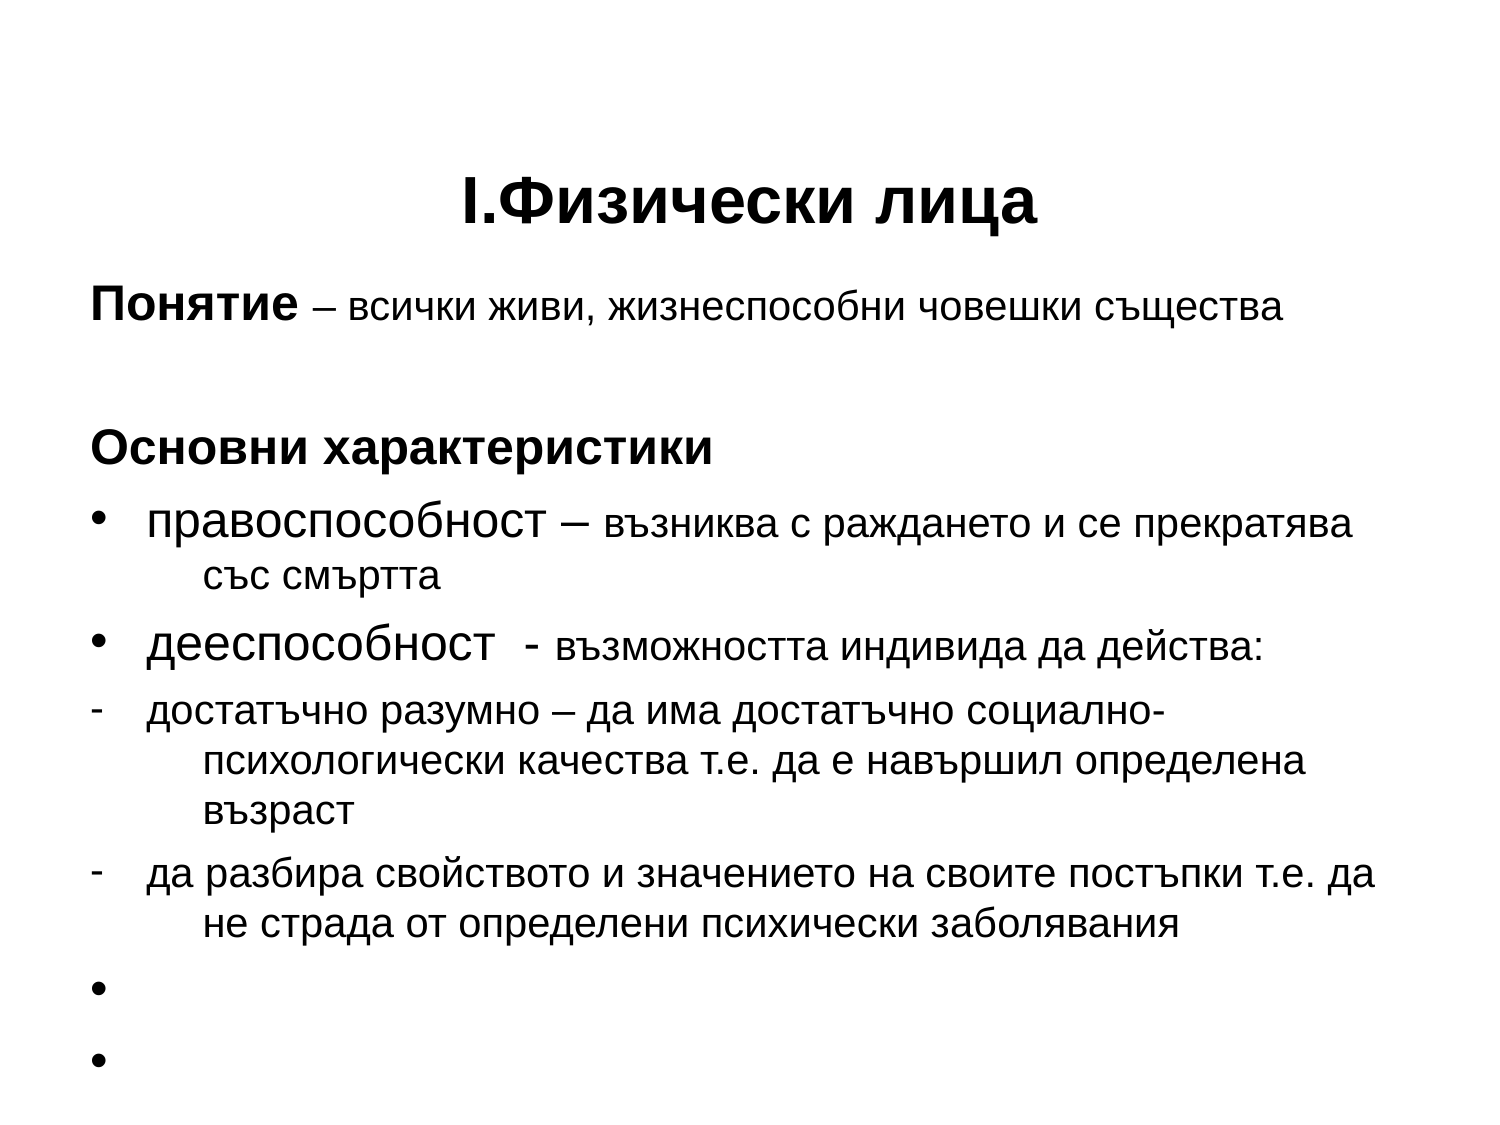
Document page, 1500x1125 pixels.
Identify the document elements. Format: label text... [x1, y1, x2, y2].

title І.Физически лица [75, 45, 1426, 233]
list Понятие – всички живи, жизнеспособни човешки същества Основни характеристики правоспособност – възниква с раждането и се прекратява със смъртта дееспособност - възможността индивида да действа: достатъчно разумно – да има достатъчно социално-психологически качества т.е. да е навършил определена възраст да разбира свойството и значението на своите постъпки т.е. да не страда от определени психически заболявания [75, 262, 1426, 1005]
